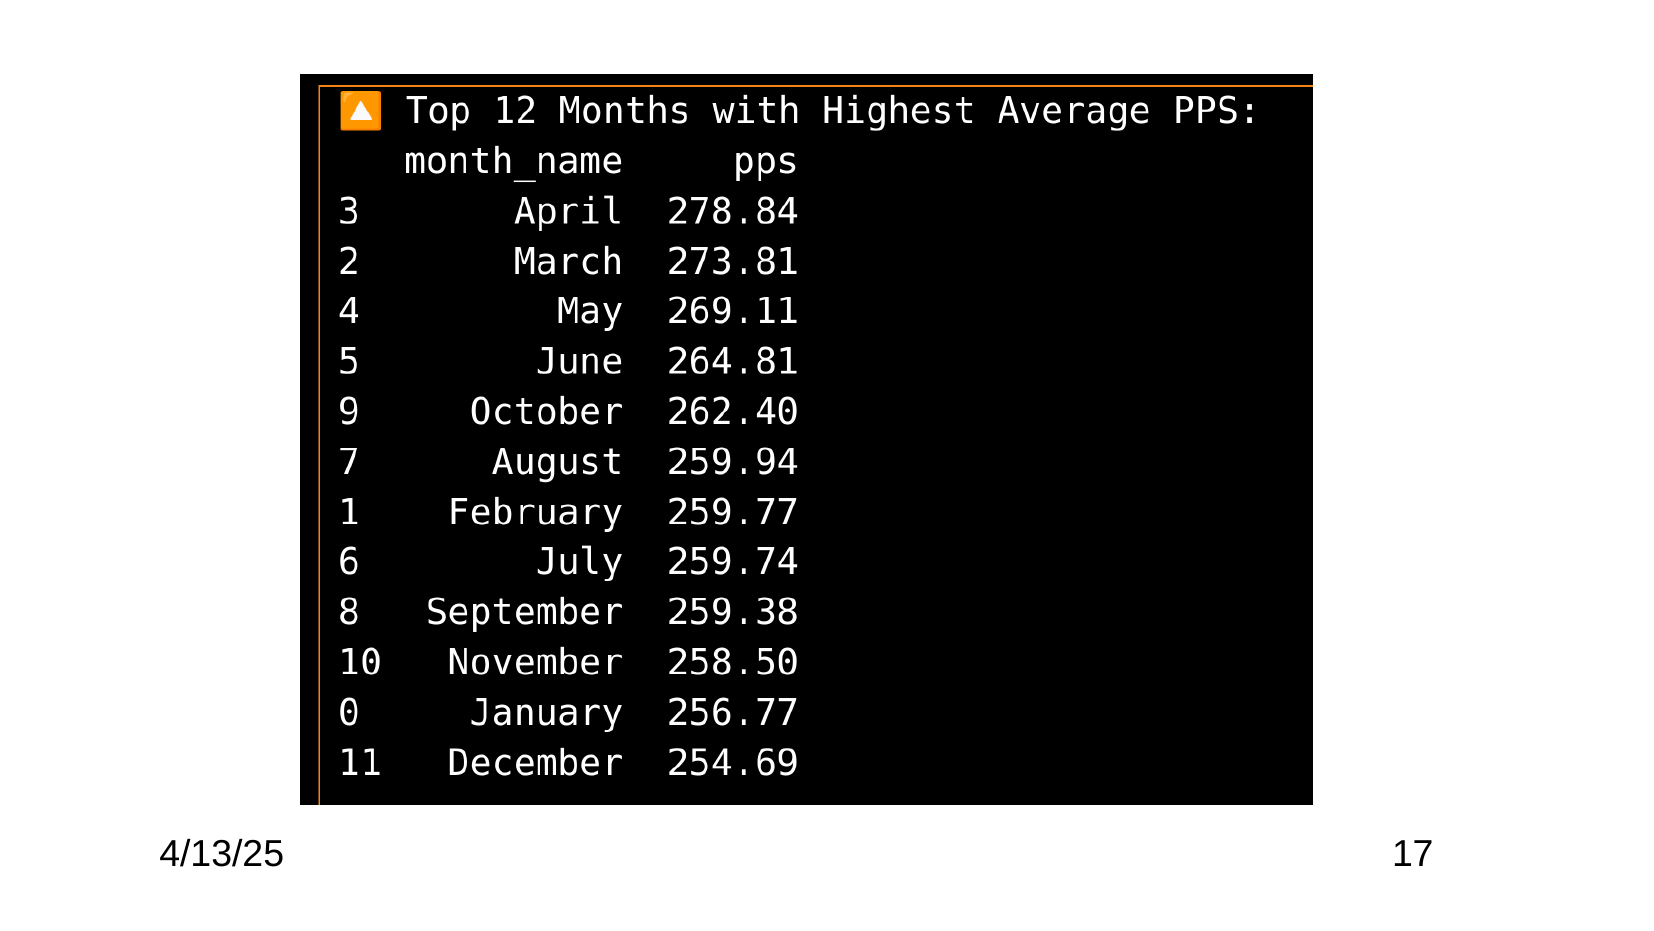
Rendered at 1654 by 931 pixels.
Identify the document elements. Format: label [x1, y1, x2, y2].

picture [300, 74, 1313, 805]
